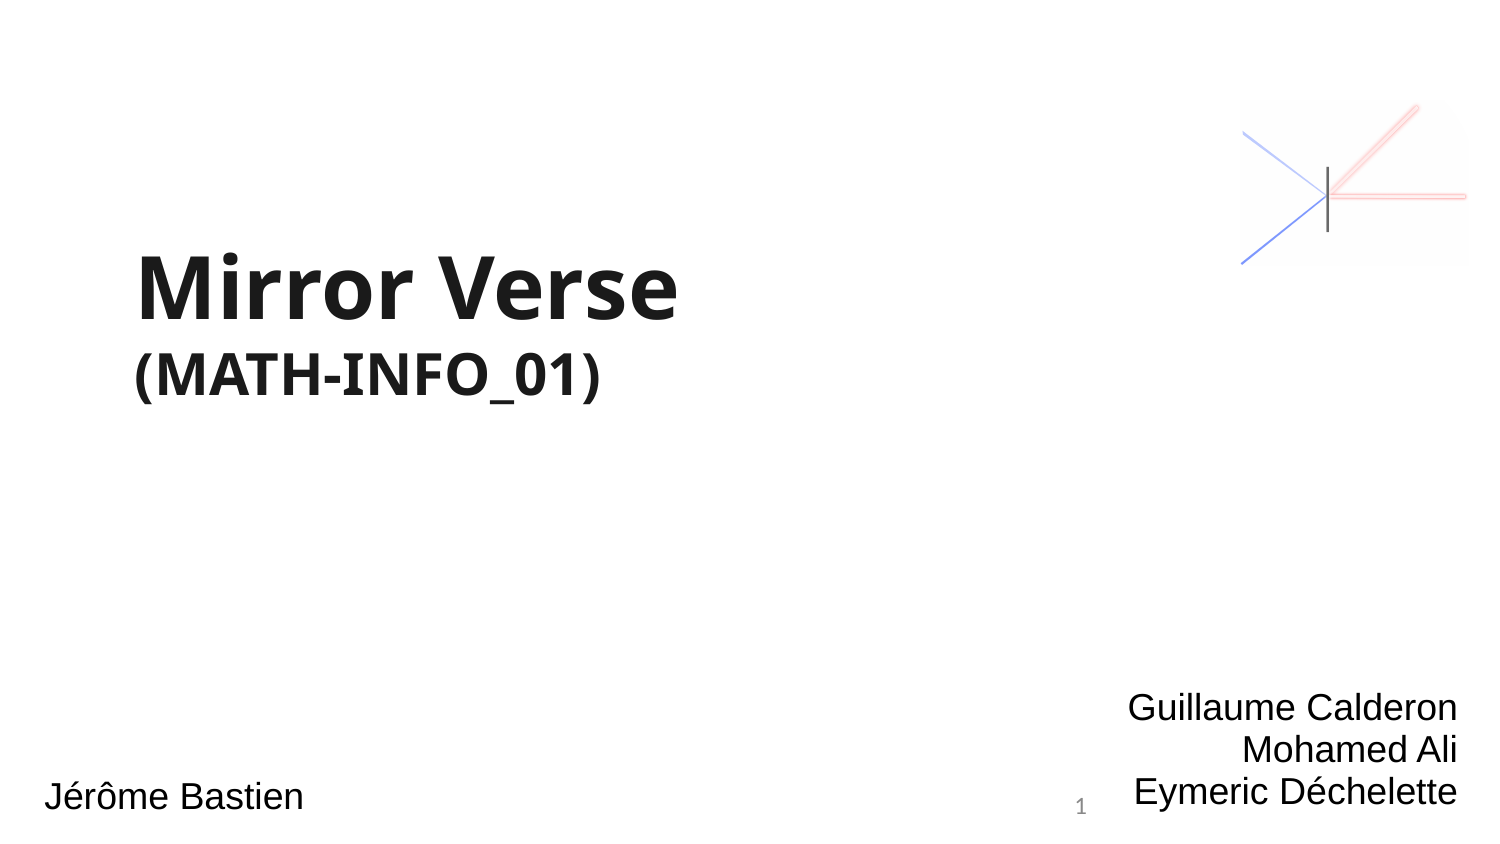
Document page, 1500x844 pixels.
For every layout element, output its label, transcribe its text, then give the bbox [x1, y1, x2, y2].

title Mirror Verse (MATH-INFO_01) [119, 216, 1381, 490]
text_box Guillaume Calderon Mohamed Ali Eymeric Déchelette [1112, 679, 1478, 825]
text_box [1059, 782, 1397, 828]
picture [1240, 100, 1469, 266]
text_box Jérôme Bastien [29, 767, 323, 827]
